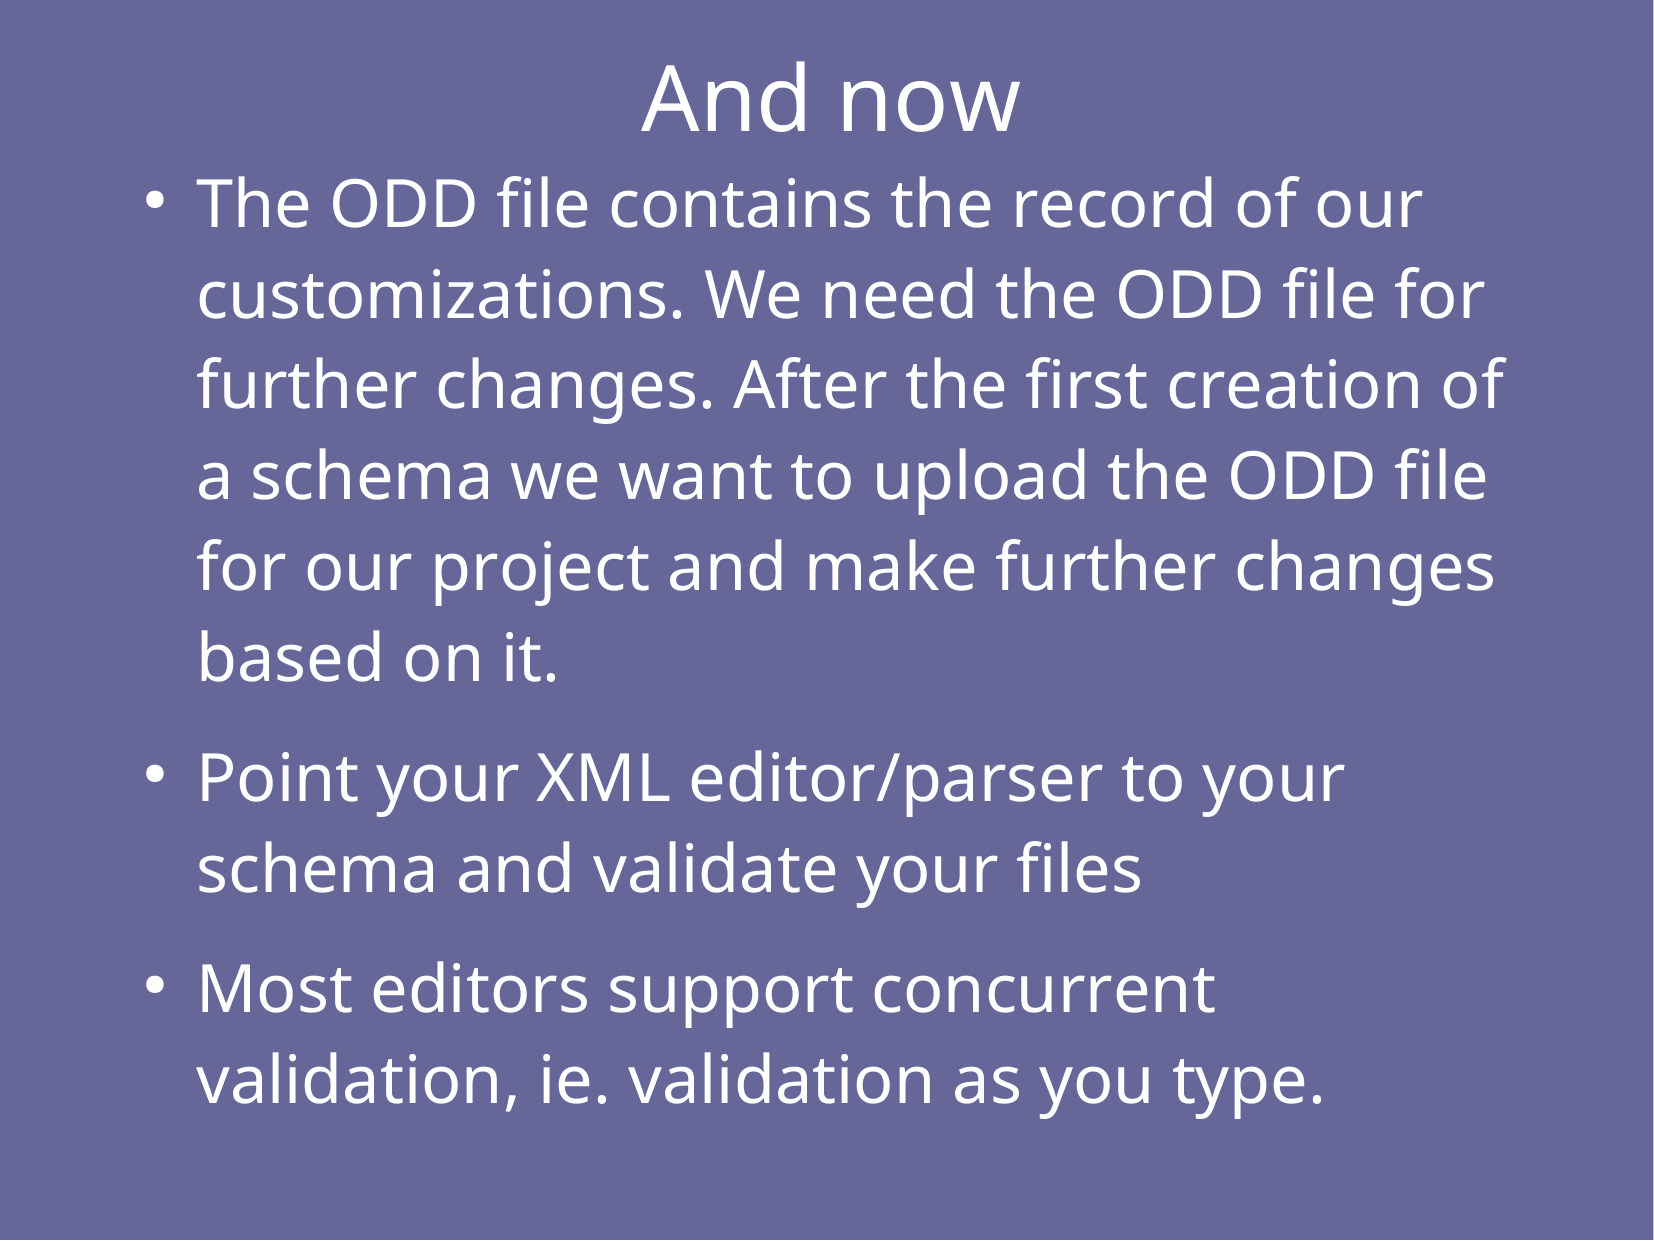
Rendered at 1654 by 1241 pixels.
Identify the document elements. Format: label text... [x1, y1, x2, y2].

list The ODD file contains the record of our customizations. We need the ODD file for further changes. After the first creation of a schema we want to upload the ODD file for our project and make further changes based on it. Point your XML editor/parser to your schema and validate your files Most editors support concurrent validation, ie. validation as you type. [125, 193, 1538, 1108]
title And now [125, 0, 1538, 193]
